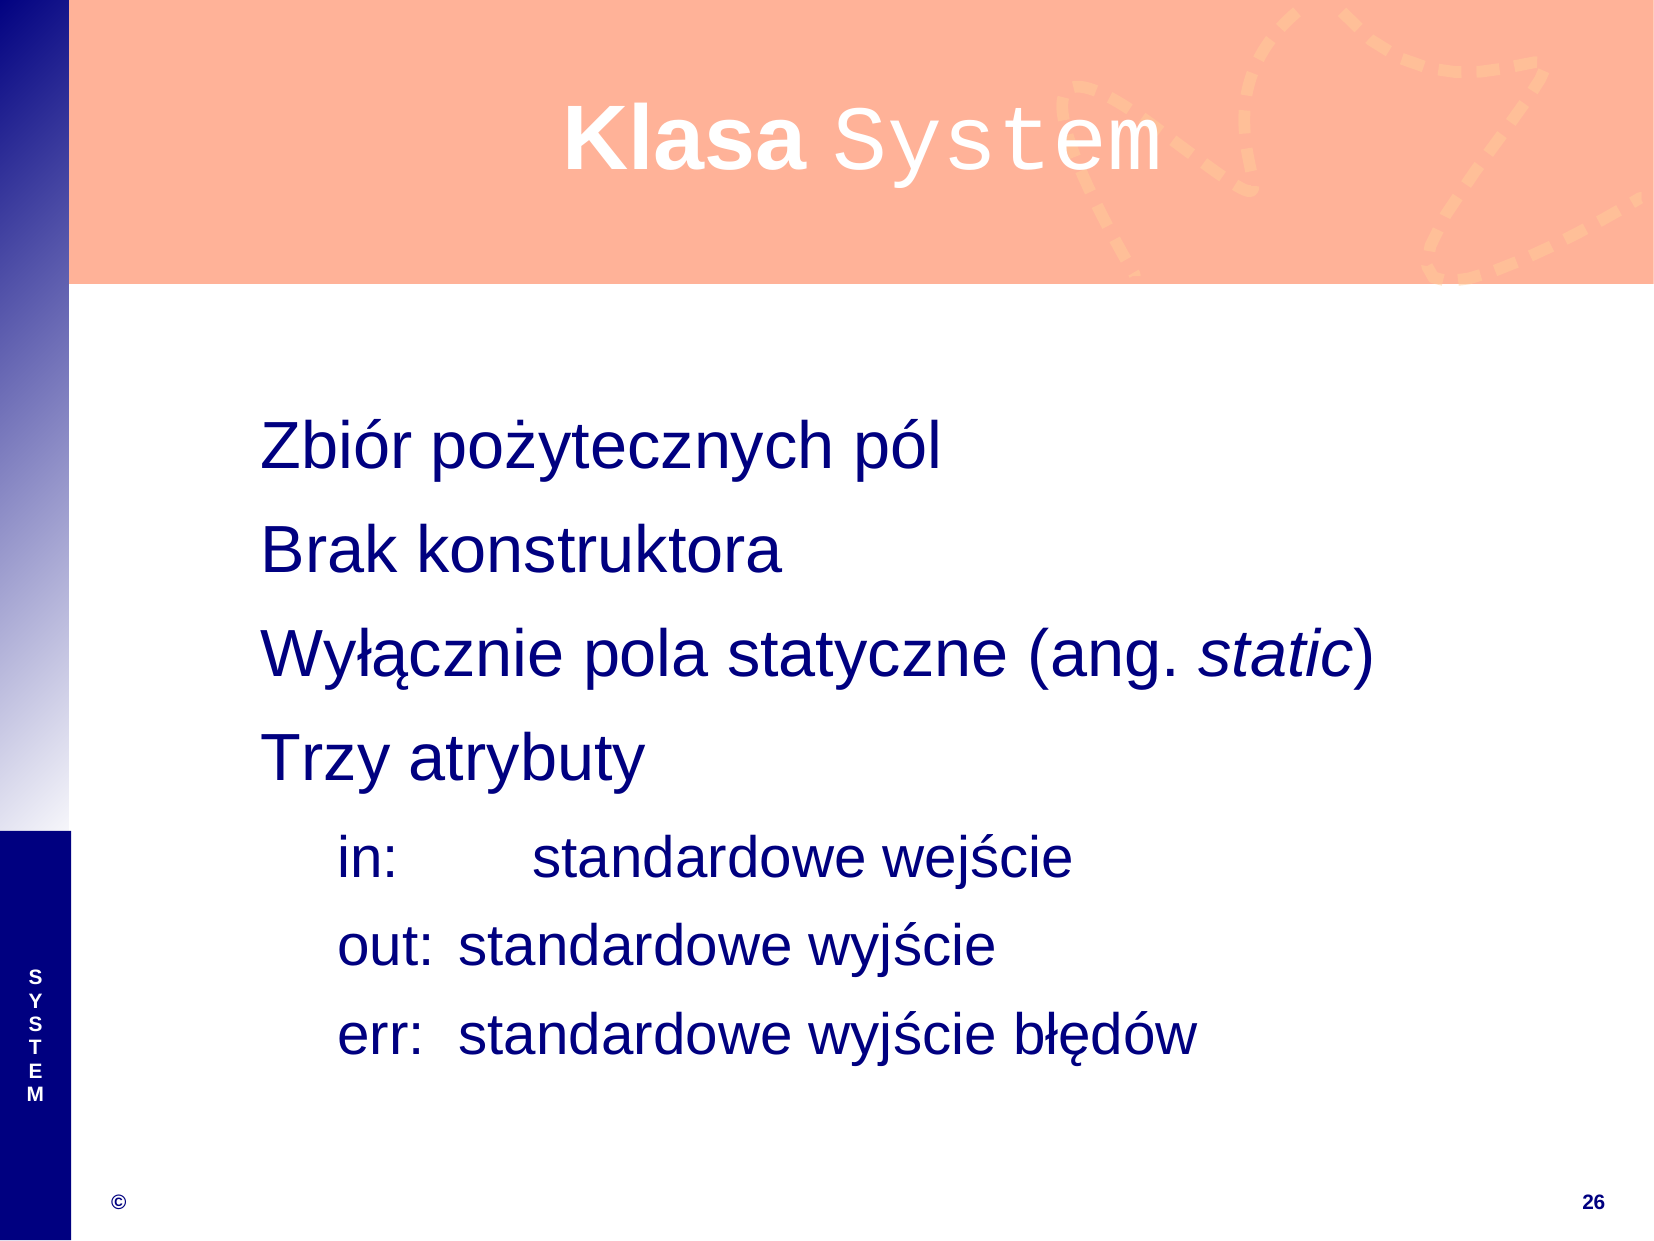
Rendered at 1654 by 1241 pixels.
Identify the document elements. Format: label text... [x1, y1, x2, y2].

title Klasa System [70, 37, 1654, 246]
text_box S Y S T E M [0, 830, 71, 1241]
list Zbiór pożytecznych pól Brak konstruktora Wyłącznie pola statyczne (ang. static) Trzy atrybuty in: standardowe wejście out: standardowe wyjście err: standardowe wyjście błędów [269, 407, 1457, 1067]
